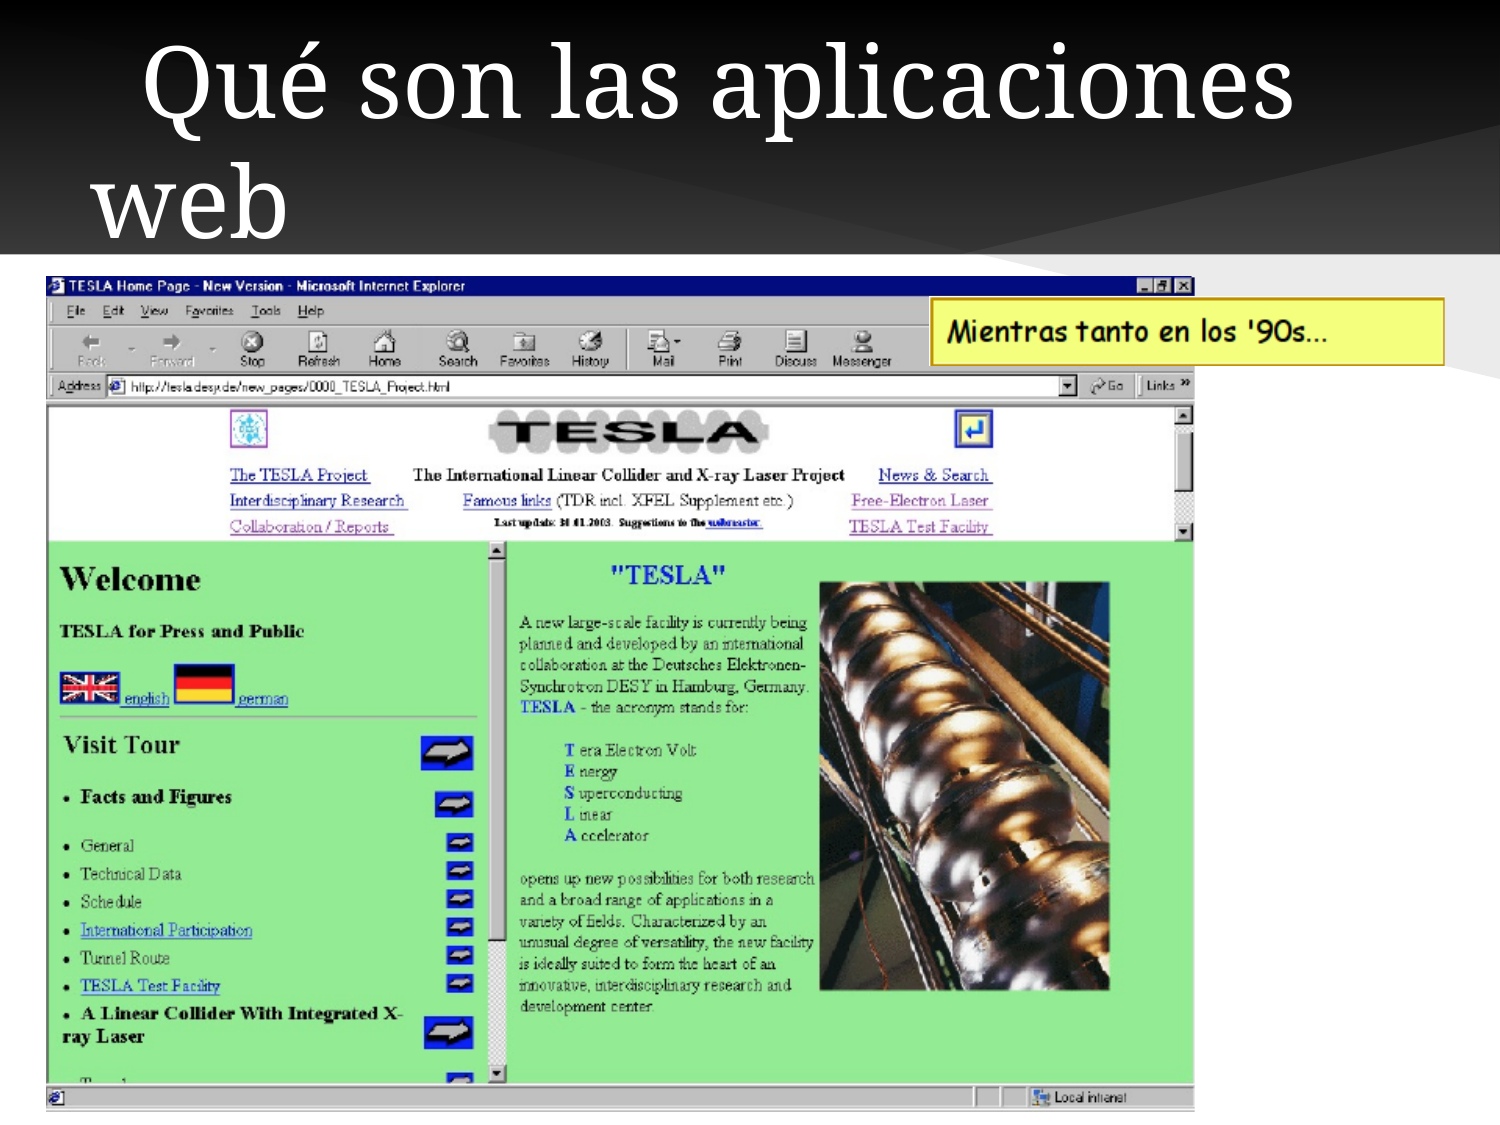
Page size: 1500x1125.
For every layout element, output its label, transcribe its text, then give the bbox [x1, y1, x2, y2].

text_box [46, 276, 1445, 1112]
title Qué son las aplicaciones web [75, 45, 1425, 233]
